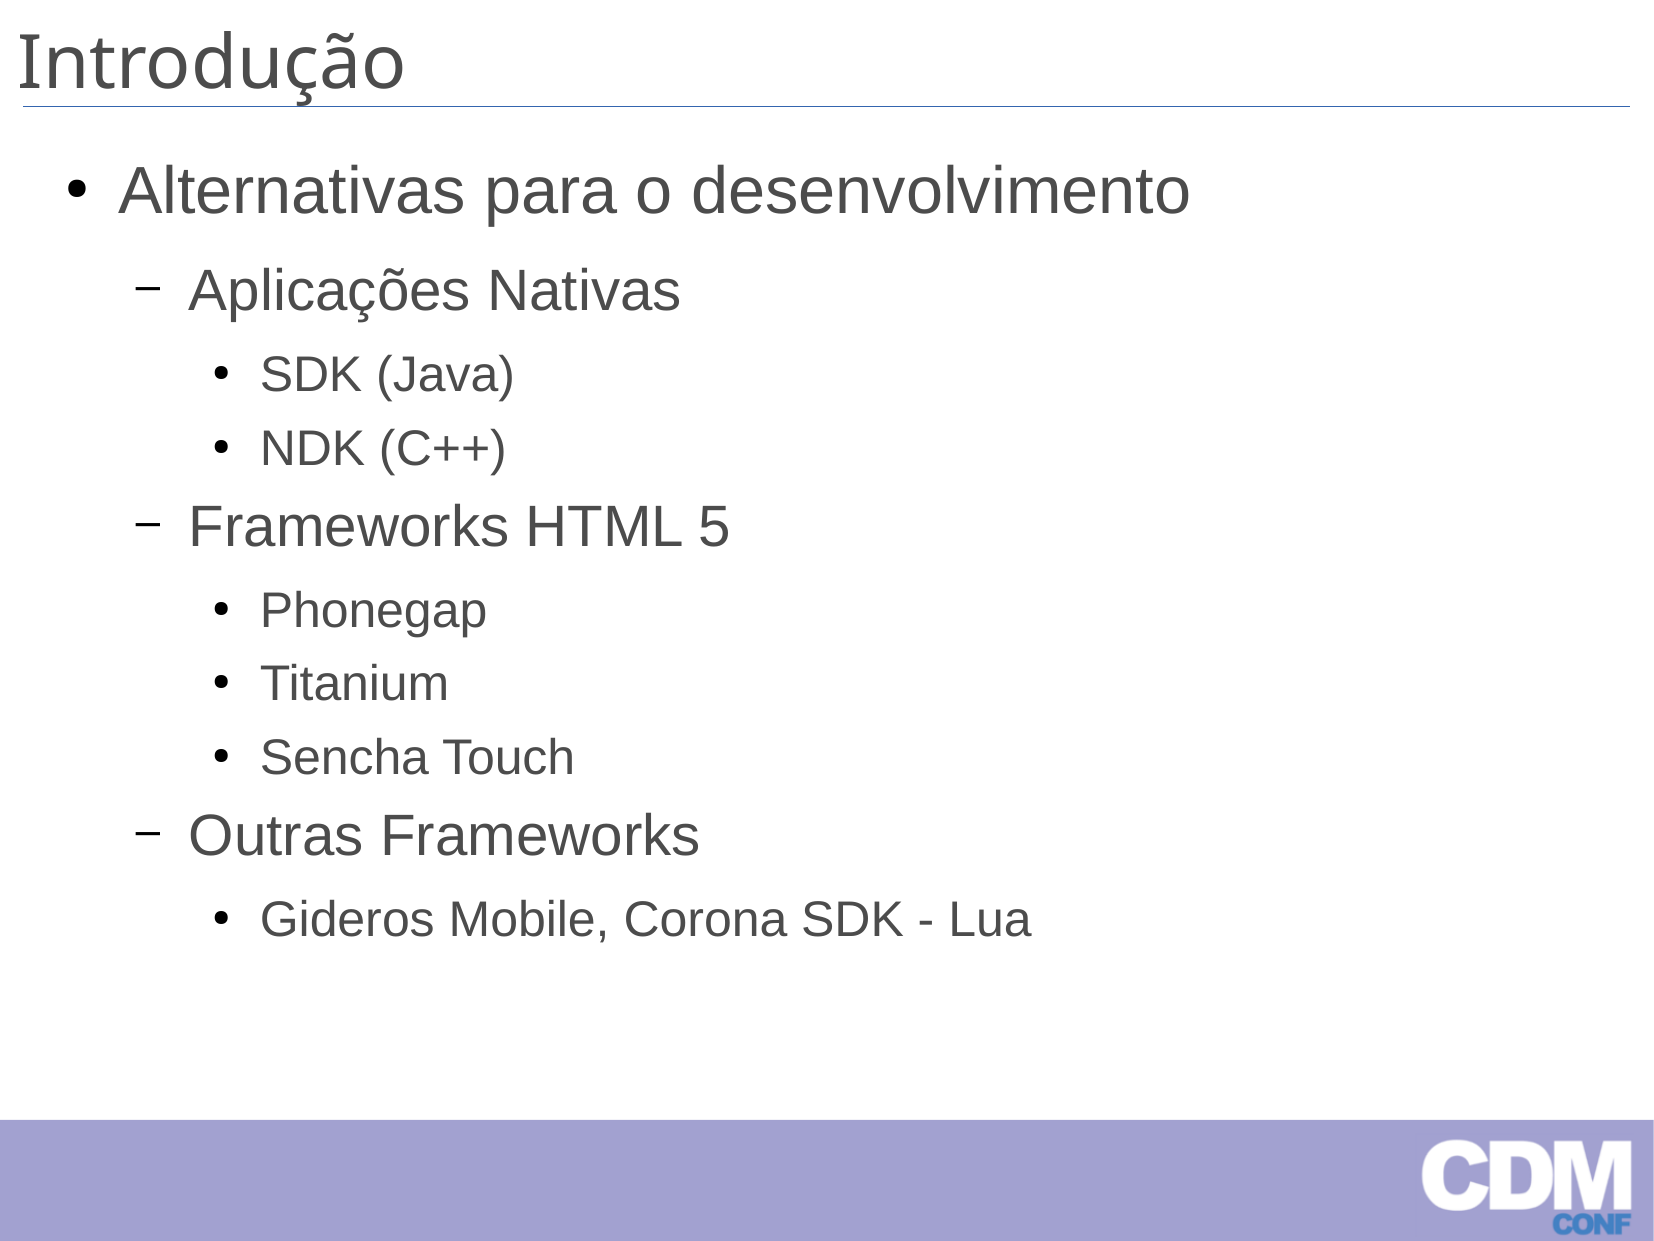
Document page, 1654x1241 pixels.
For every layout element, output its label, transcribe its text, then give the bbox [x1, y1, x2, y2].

picture [0, 0, 1654, 1241]
list Alternativas para o desenvolvimento Aplicações Nativas SDK (Java) NDK (C++) Frameworks HTML 5 Phonegap Titanium Sencha Touch Outras Frameworks Gideros Mobile, Corona SDK - Lua [47, 153, 1607, 1087]
title Introdução [17, 15, 1607, 103]
